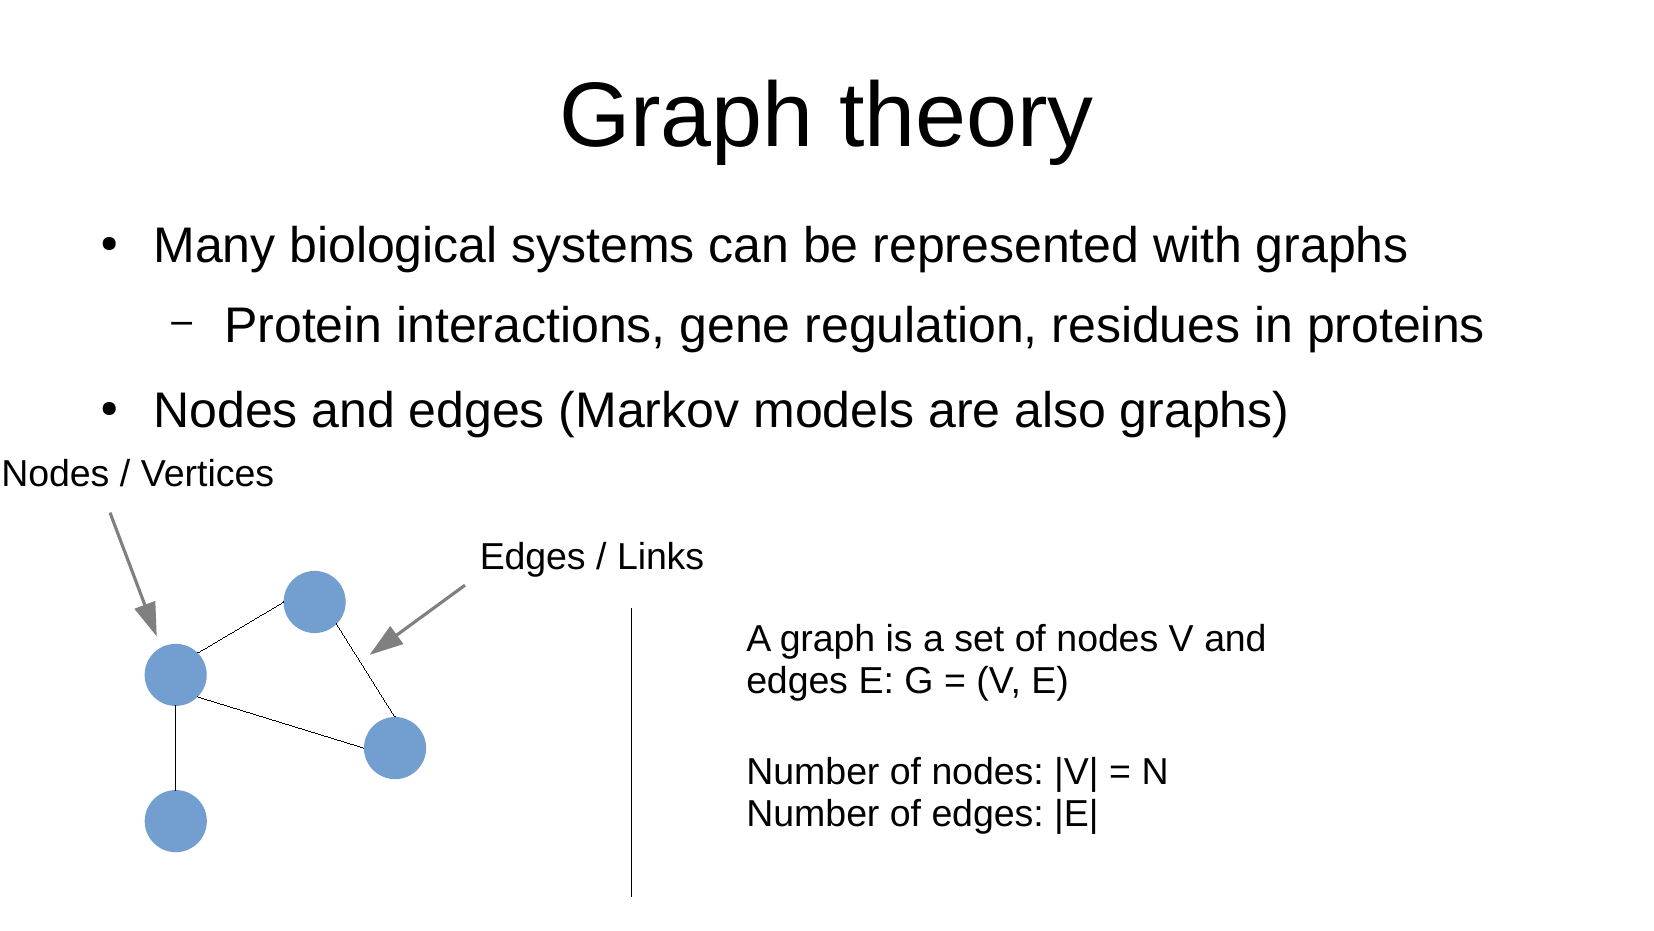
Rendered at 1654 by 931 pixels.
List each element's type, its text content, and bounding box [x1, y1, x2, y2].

text_box Edges / Links [465, 528, 850, 586]
text_box A graph is a set of nodes V and edges E: G = (V, E) [731, 609, 1380, 709]
text_box [363, 717, 427, 780]
title Graph theory [82, 37, 1571, 193]
text_box [144, 790, 207, 853]
list Many biological systems can be represented with graphs Protein interactions, gene regulation, residues in proteins Nodes and edges (Markov models are also graphs) [82, 217, 1571, 758]
text_box Nodes / Vertices [0, 445, 372, 502]
text_box [144, 643, 207, 706]
text_box [283, 570, 346, 634]
text_box Number of nodes: |V| = N Number of edges: |E| [731, 743, 1216, 842]
